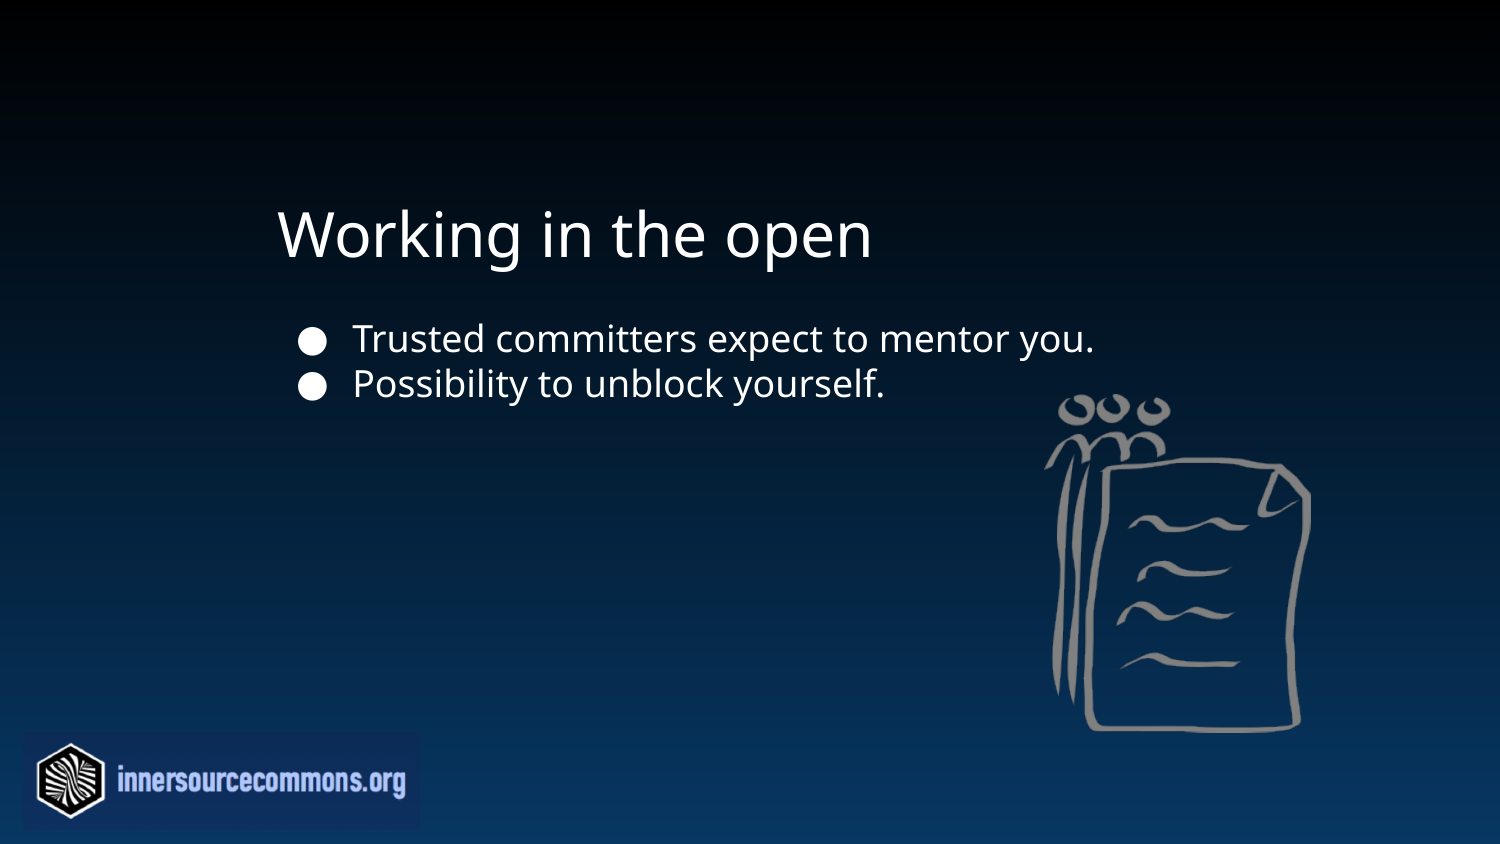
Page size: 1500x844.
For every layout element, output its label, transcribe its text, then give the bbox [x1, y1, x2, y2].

text_box Working in the open Trusted committers expect to mentor you. Possibility to unblock yourself. [262, 180, 1360, 267]
picture [1044, 394, 1311, 733]
picture [23, 732, 420, 830]
